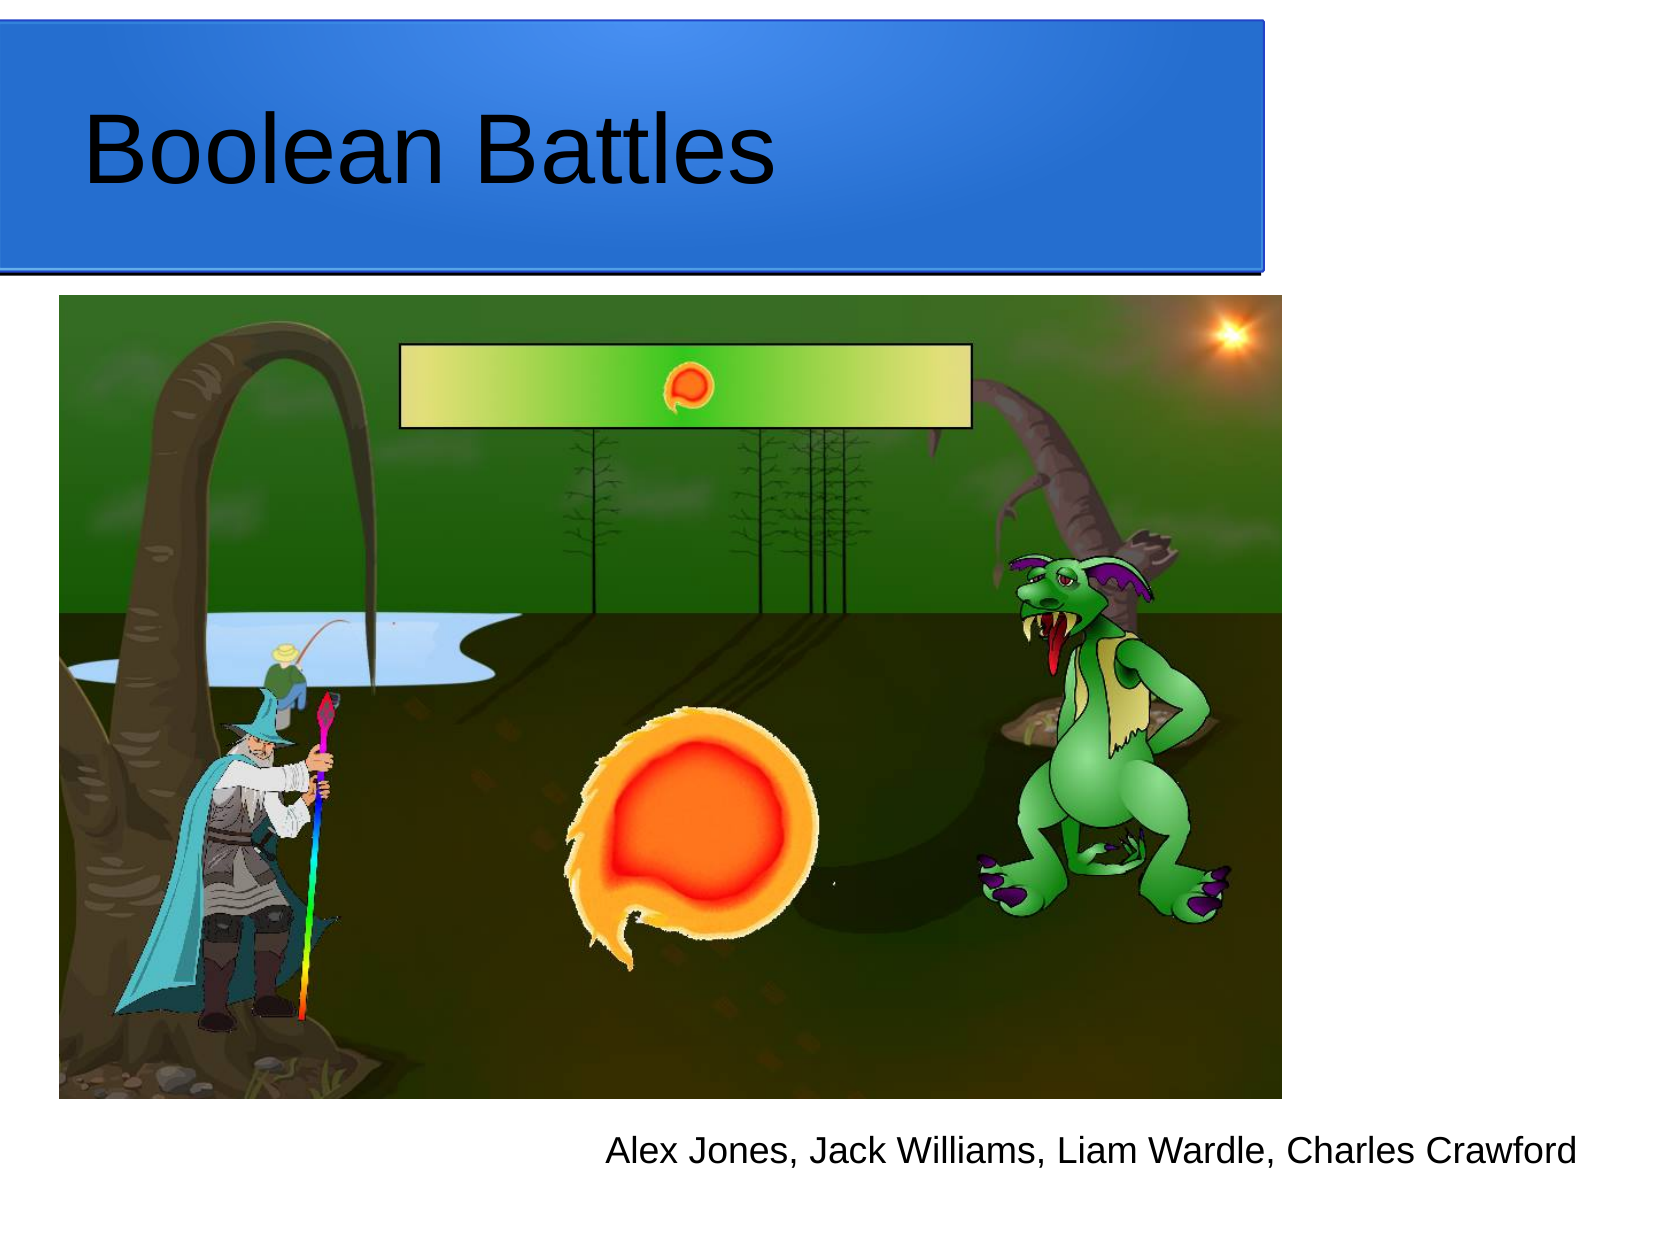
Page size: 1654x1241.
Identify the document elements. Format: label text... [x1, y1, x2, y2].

picture [59, 295, 1282, 1099]
text_box Alex Jones, Jack Williams, Liam Wardle, Charles Crawford [590, 1122, 1592, 1179]
title Boolean Battles [82, 47, 1235, 252]
